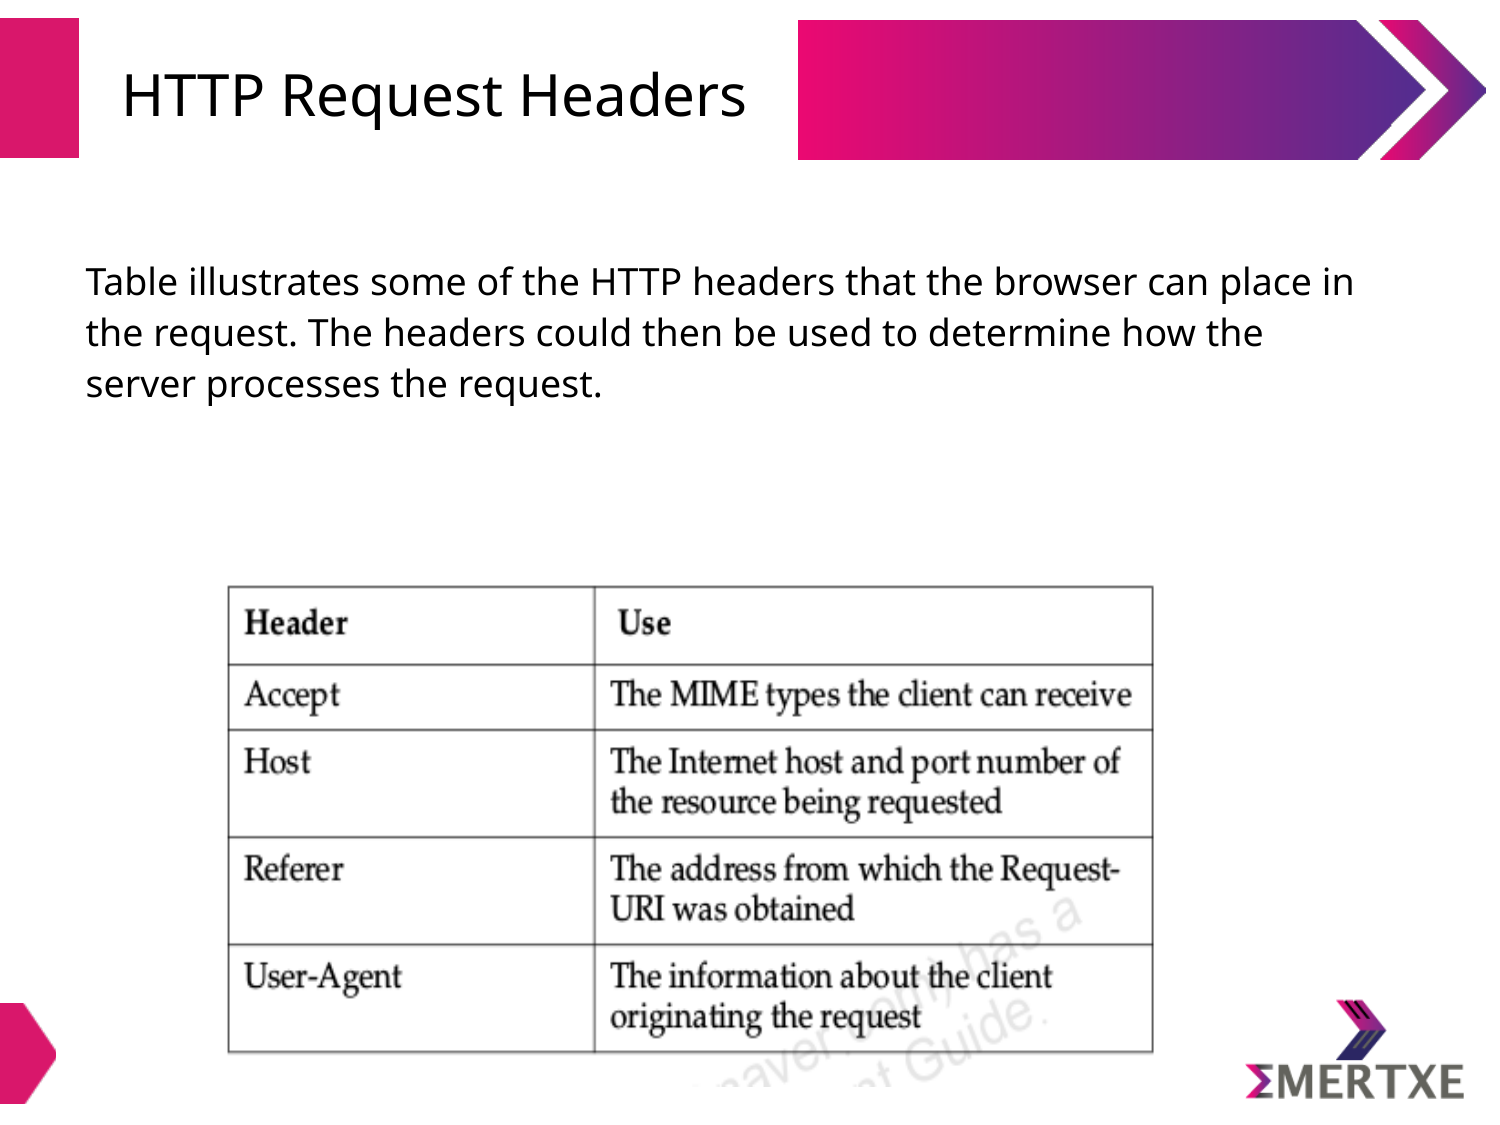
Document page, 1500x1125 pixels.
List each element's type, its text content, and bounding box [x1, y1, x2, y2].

picture [188, 578, 1205, 1087]
picture [1245, 996, 1465, 1099]
text_box Table illustrates some of the HTTP headers that the browser can place in the request. The headers could then be used to determine how the server processes the request. [70, 248, 1382, 437]
text_box HTTP Request Headers [106, 47, 780, 199]
picture [798, 20, 1486, 160]
